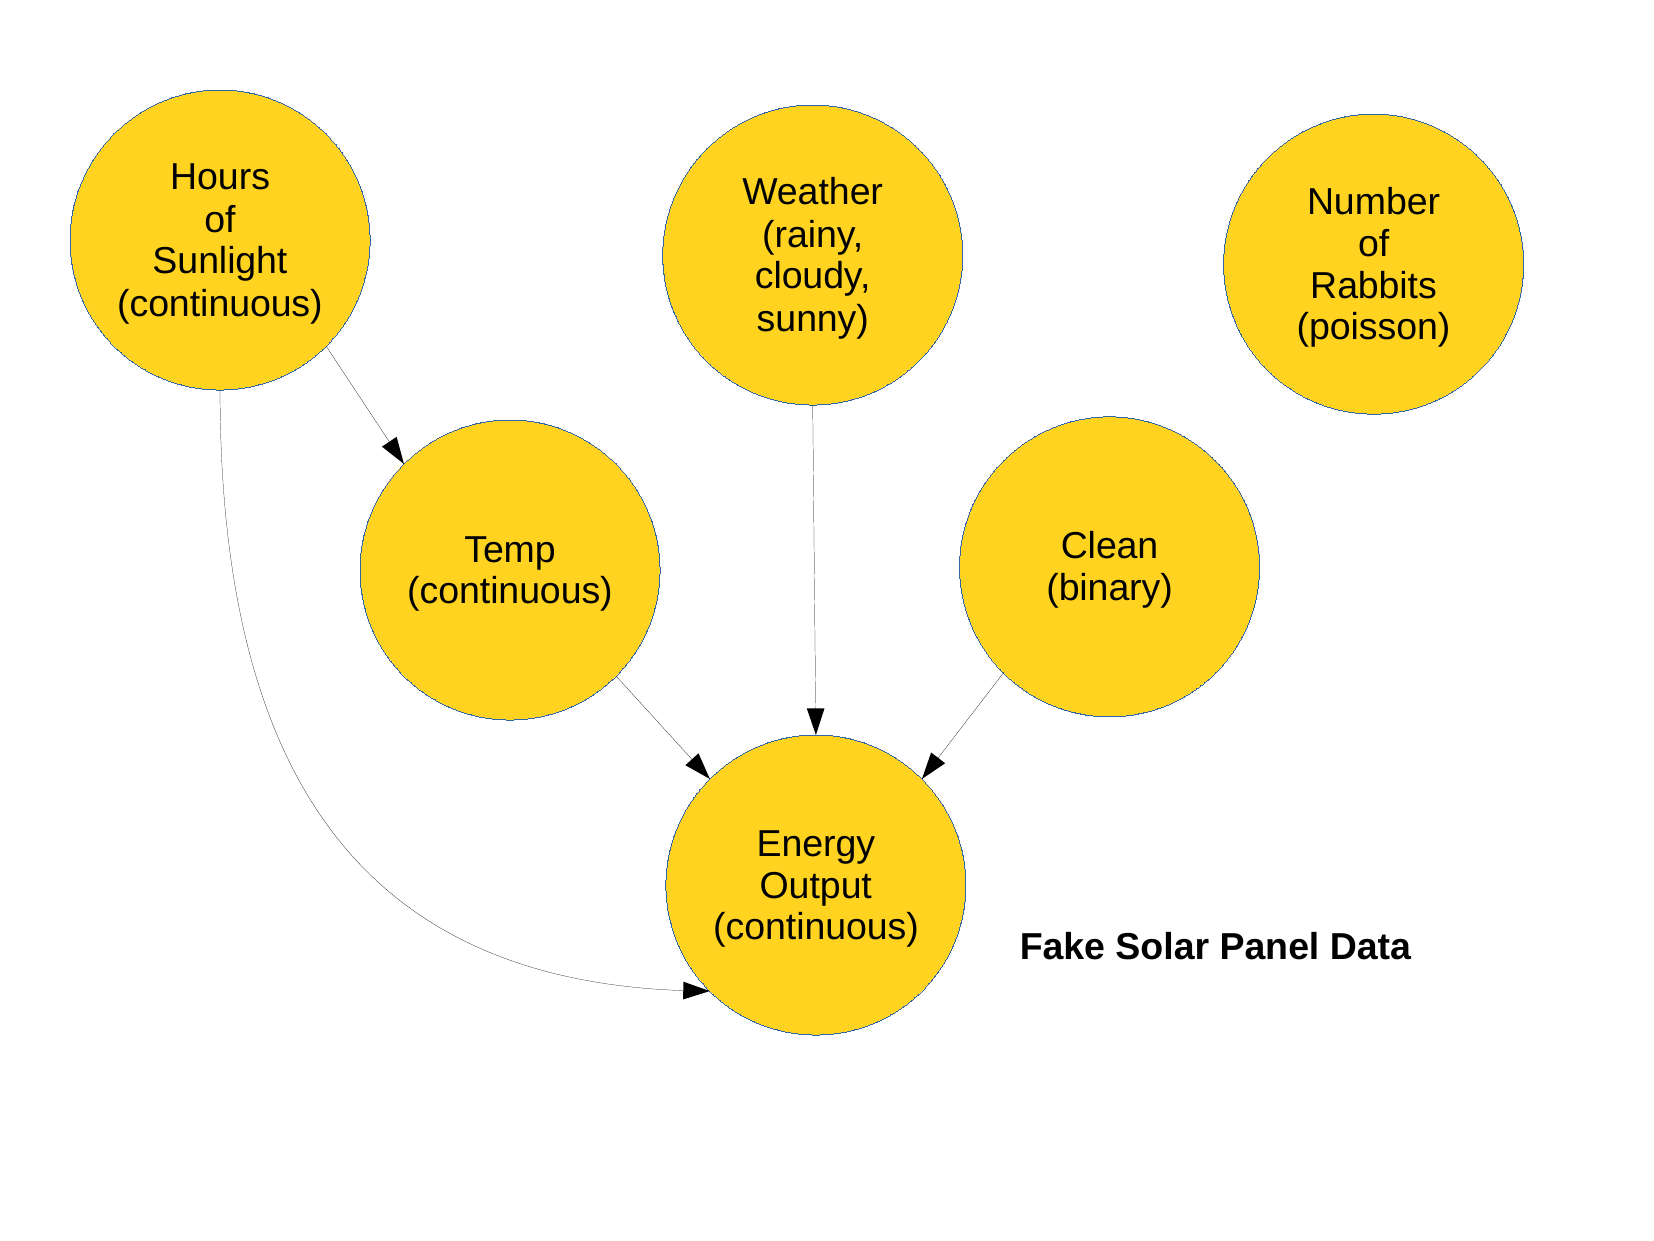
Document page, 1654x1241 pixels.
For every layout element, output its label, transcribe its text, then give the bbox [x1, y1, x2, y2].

text_box Fake Solar Panel Data [1005, 918, 1471, 976]
text_box Hours of Sunlight (continuous) [70, 90, 371, 391]
text_box Clean (binary) [959, 416, 1260, 717]
text_box Weather (rainy, cloudy, sunny) [662, 105, 963, 406]
text_box Number of Rabbits (poisson) [1223, 114, 1524, 415]
text_box Energy Output (continuous) [665, 735, 966, 1036]
text_box Temp (continuous) [360, 420, 661, 721]
